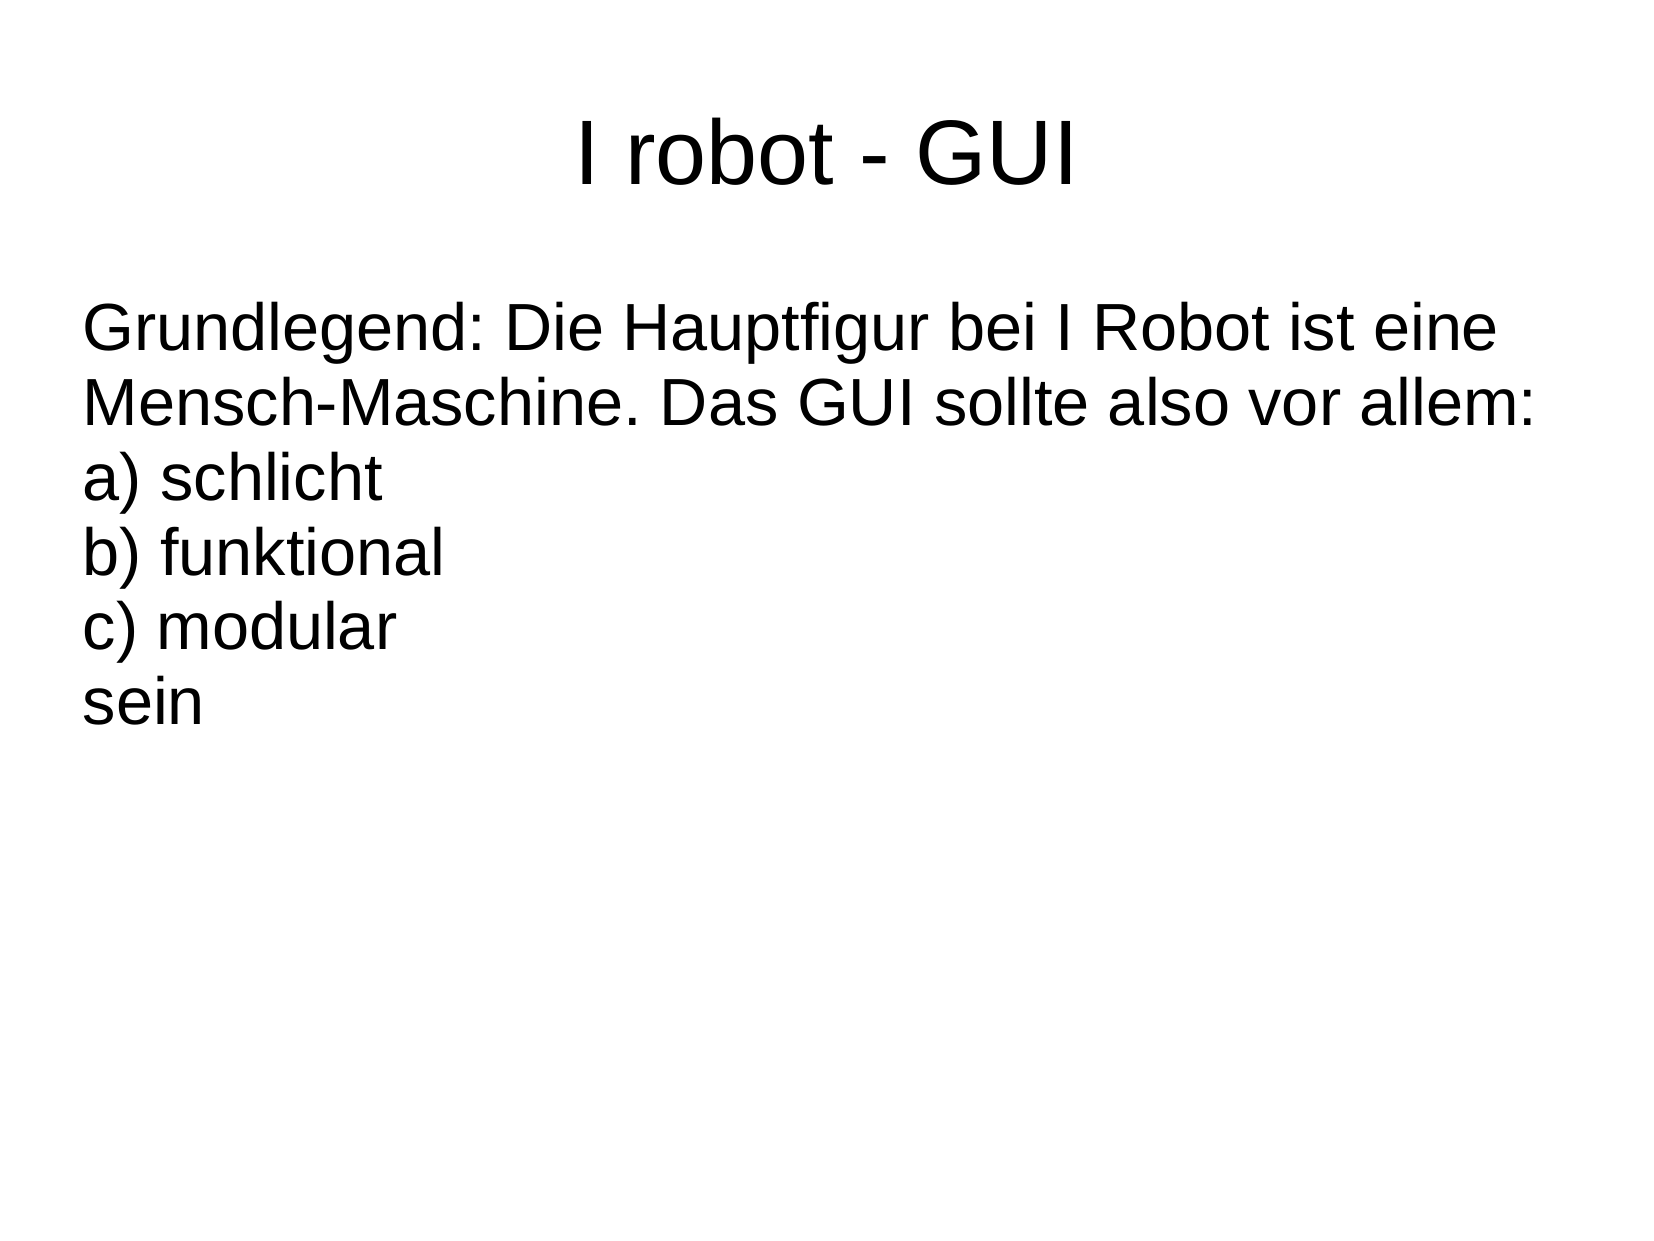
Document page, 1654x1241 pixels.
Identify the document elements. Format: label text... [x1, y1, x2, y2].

subtitle Grundlegend: Die Hauptfigur bei I Robot ist eine Mensch-Maschine. Das GUI sollte also vor allem: a) schlicht b) funktional c) modular sein [82, 290, 1571, 1010]
title I robot - GUI [82, 49, 1571, 257]
